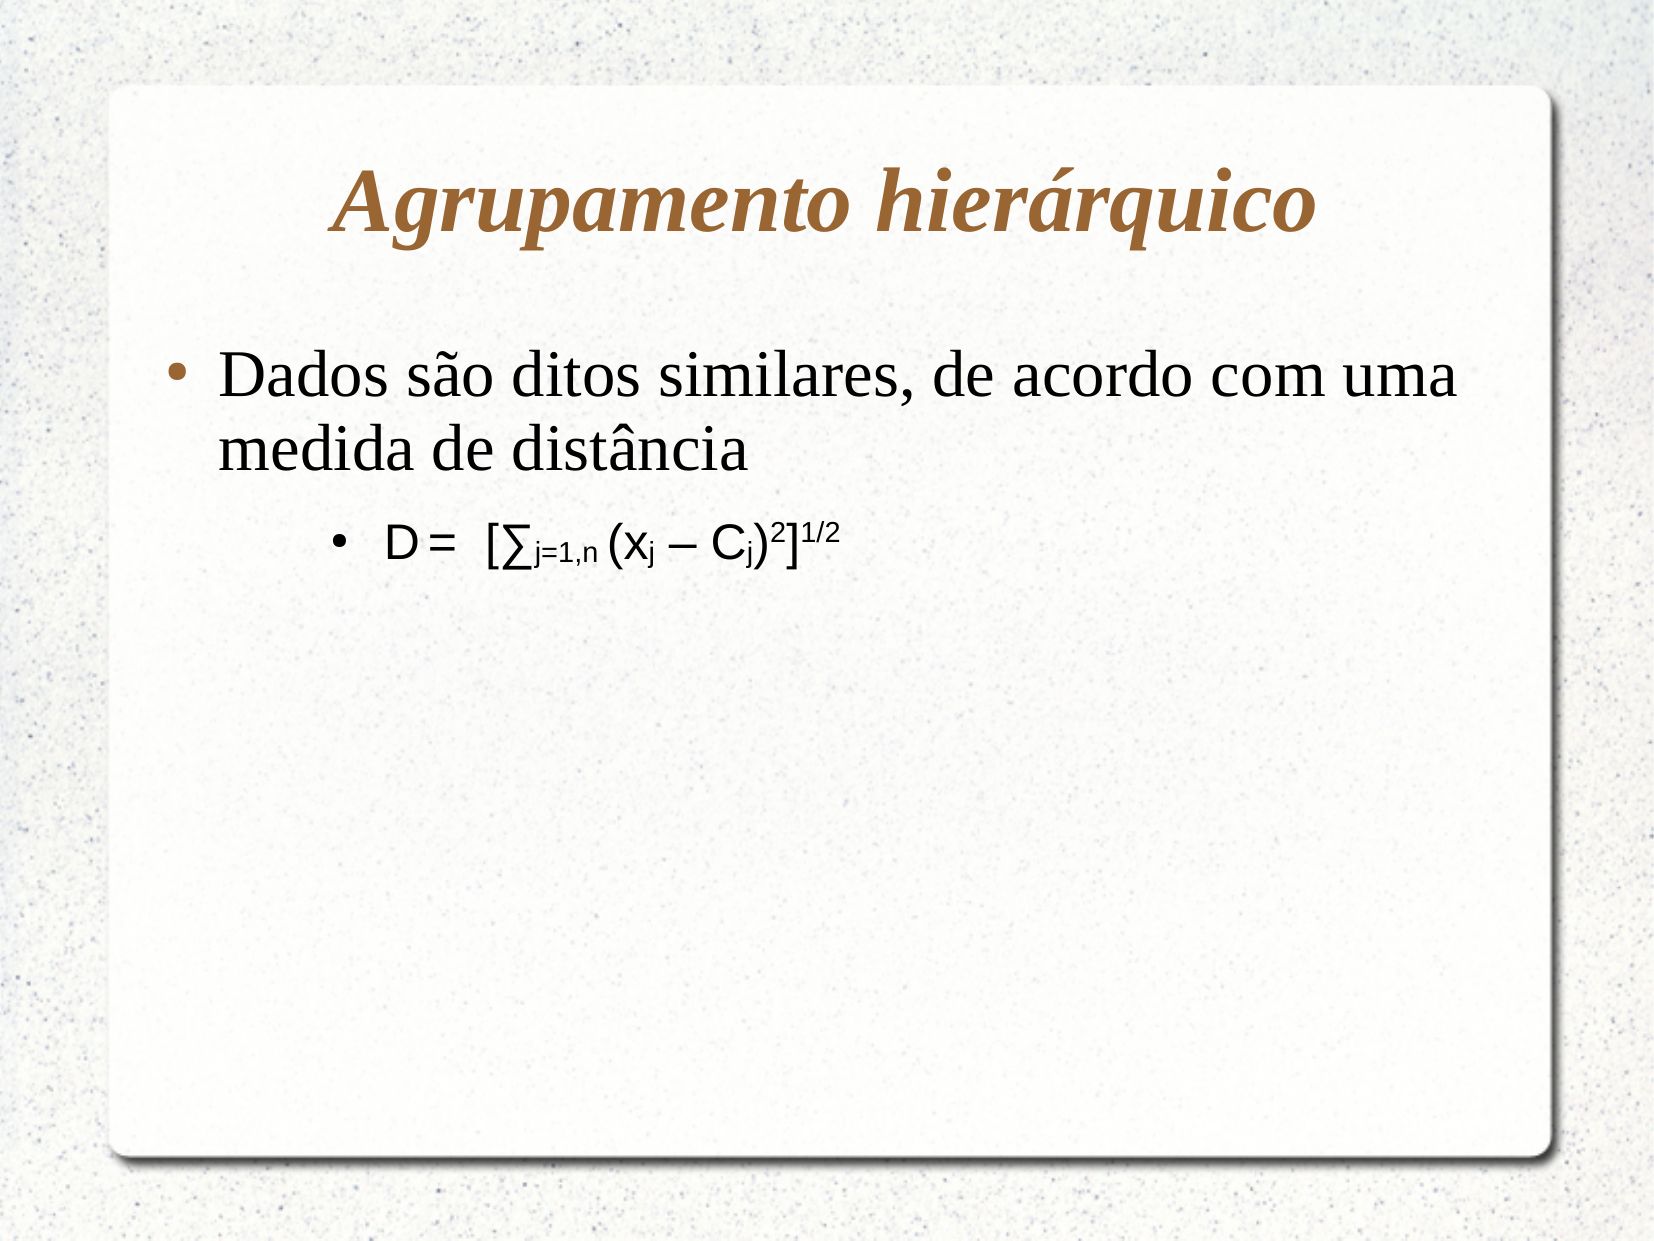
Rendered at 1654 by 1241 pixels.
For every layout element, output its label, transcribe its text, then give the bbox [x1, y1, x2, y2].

list Dados são ditos similares, de acordo com uma medida de distância D = [∑j=1,n (xj – Cj)2]1/2 [147, 336, 1506, 1241]
picture [0, 0, 1654, 1241]
title Agrupamento hierárquico [118, 96, 1536, 304]
